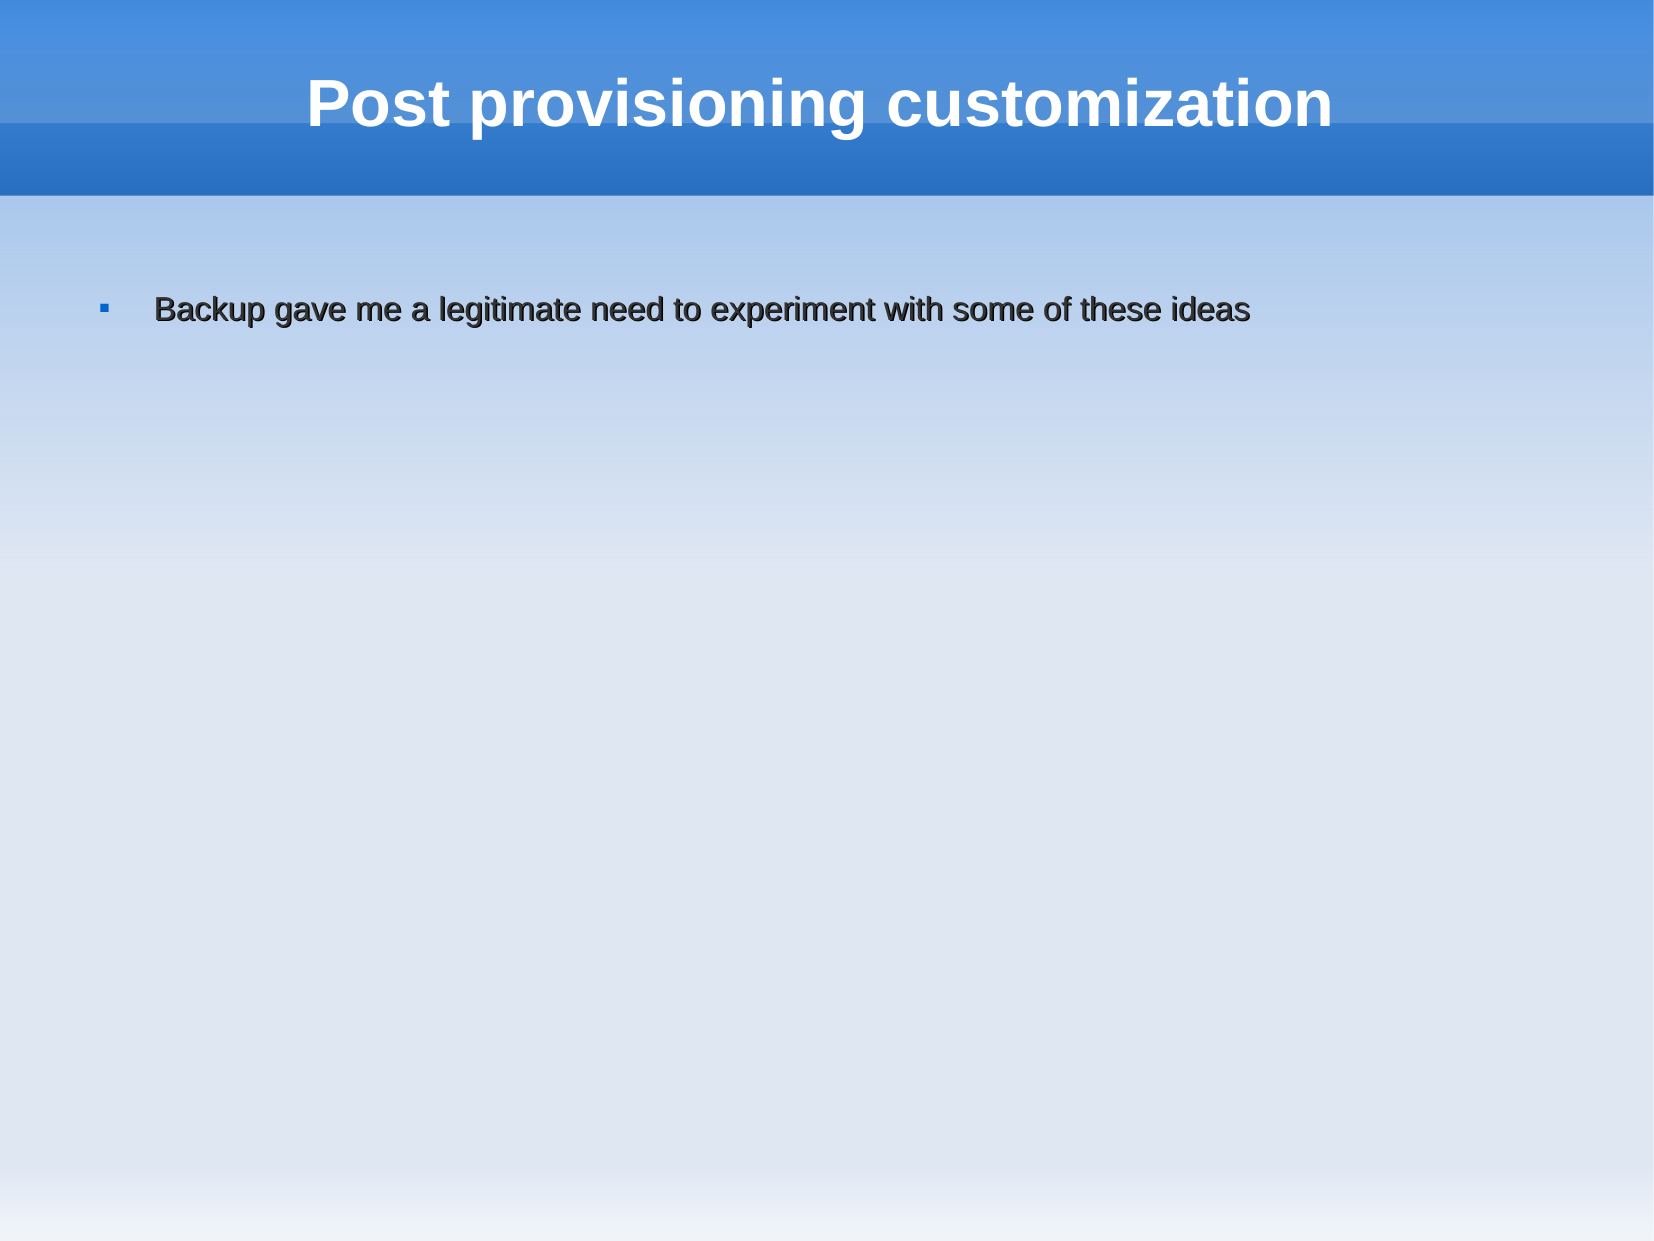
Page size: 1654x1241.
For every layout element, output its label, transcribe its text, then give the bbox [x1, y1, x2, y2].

picture [0, 0, 1654, 1241]
list Backup gave me a legitimate need to experiment with some of these ideas [82, 290, 1571, 1109]
title Post provisioning customization [76, 0, 1565, 208]
